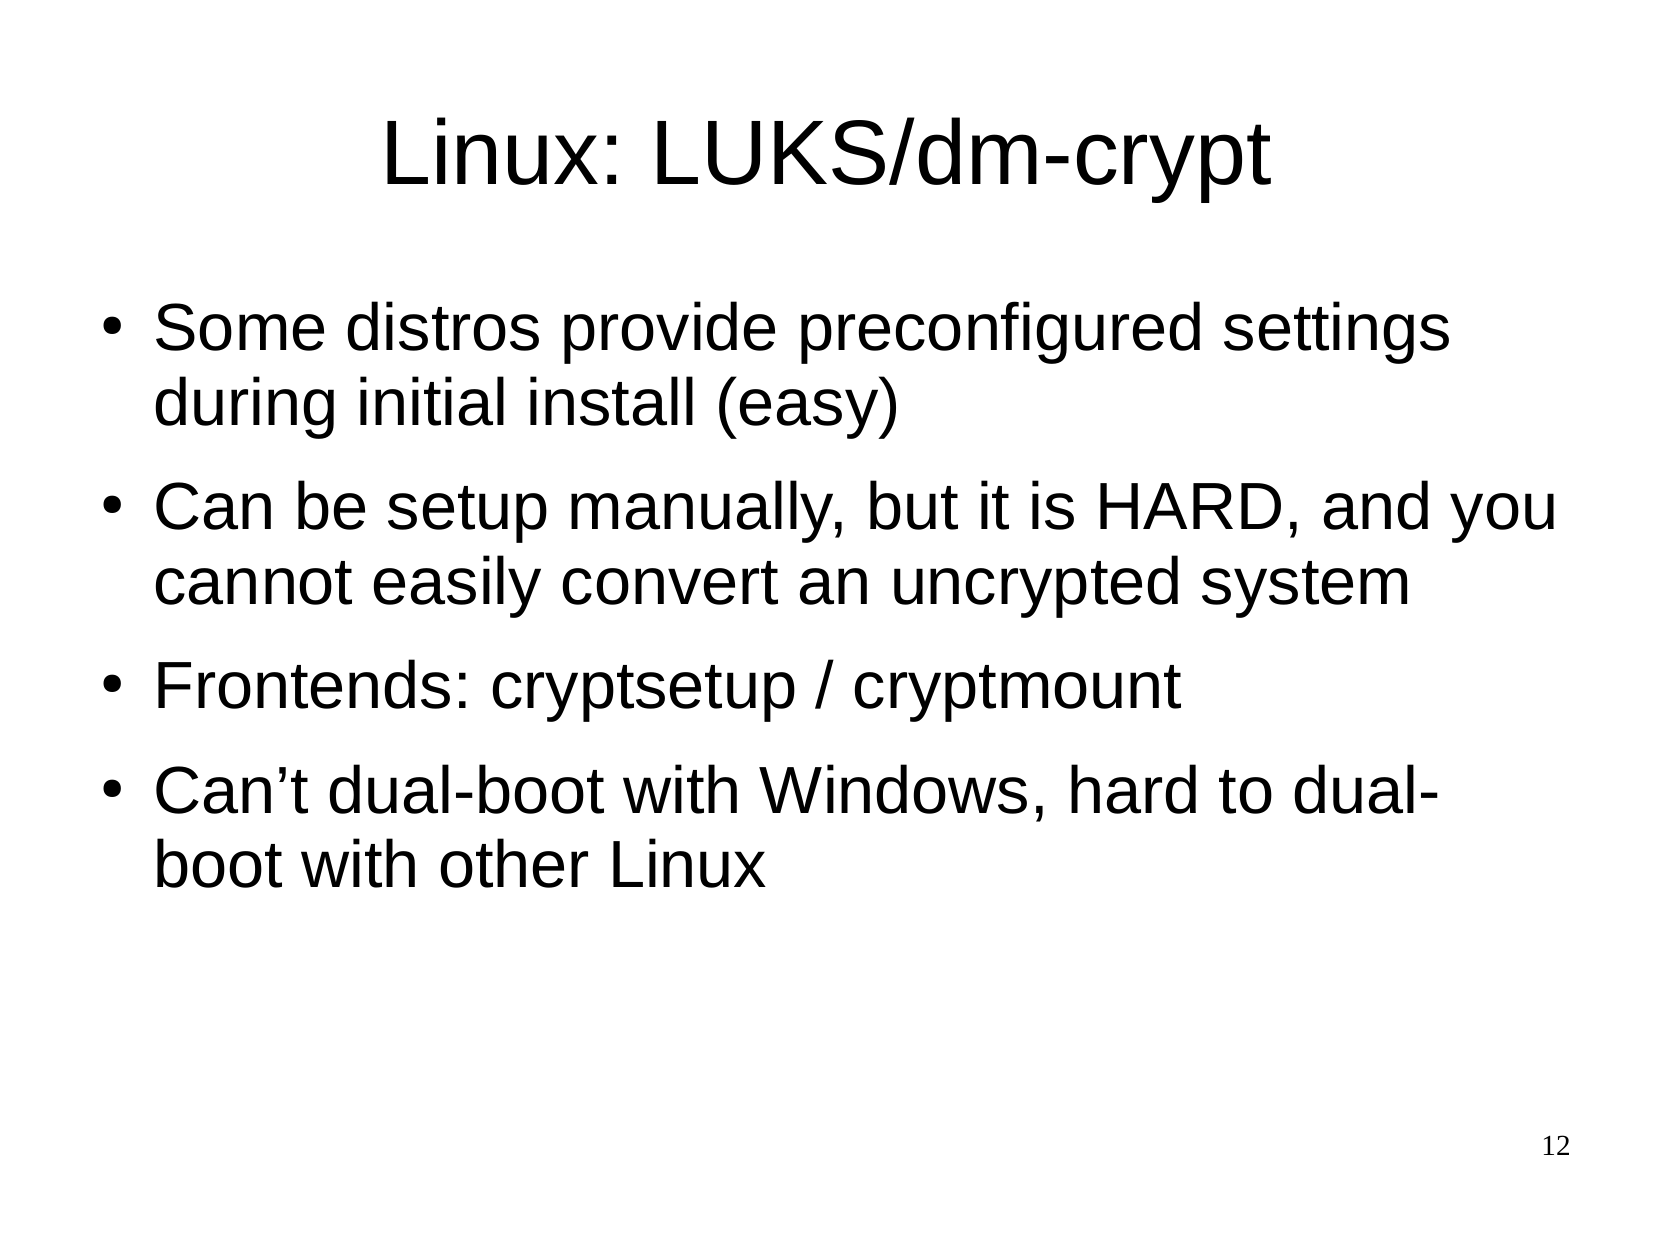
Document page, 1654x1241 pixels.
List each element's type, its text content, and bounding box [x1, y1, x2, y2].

list Some distros provide preconfigured settings during initial install (easy) Can be setup manually, but it is HARD, and you cannot easily convert an uncrypted system Frontends: cryptsetup / cryptmount Can’t dual-boot with Windows, hard to dual-boot with other Linux [82, 290, 1571, 1010]
title Linux: LUKS/dm-crypt [82, 49, 1571, 257]
